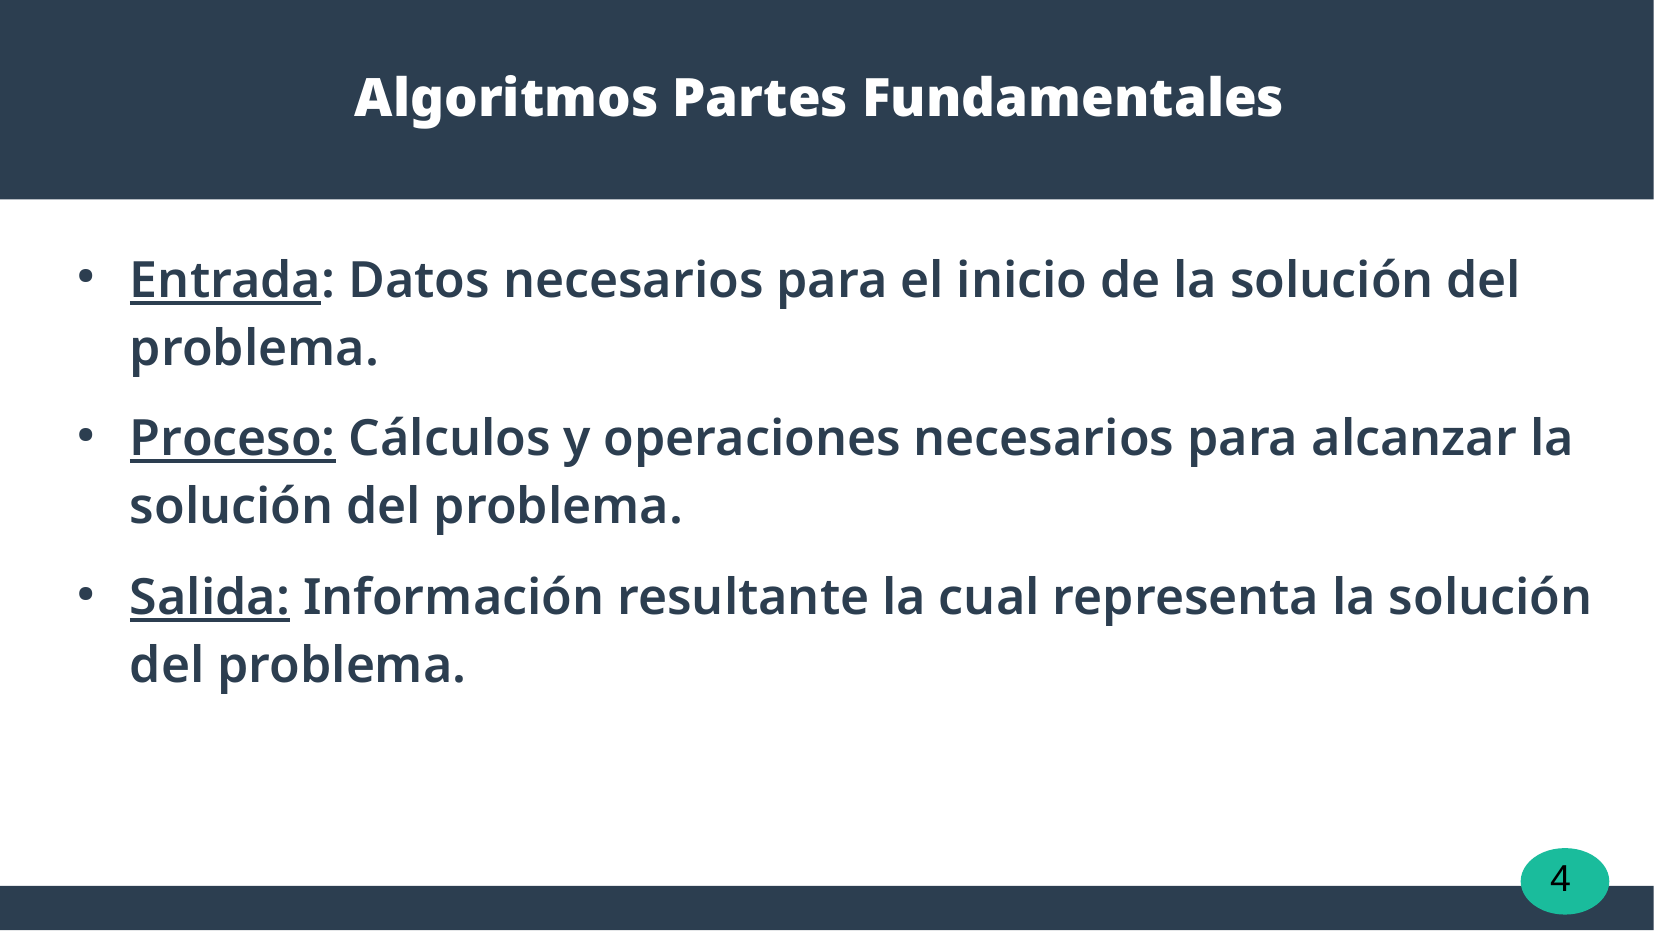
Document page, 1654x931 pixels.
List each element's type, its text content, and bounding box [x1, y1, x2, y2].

title Algoritmos Partes Fundamentales [59, 37, 1595, 156]
text_box 4 [1535, 850, 1612, 921]
list Entrada: Datos necesarios para el inicio de la solución del problema. Proceso: Cálculos y operaciones necesarios para alcanzar la solución del problema. Salida: Información resultante la cual representa la solución del problema. [59, 243, 1595, 864]
